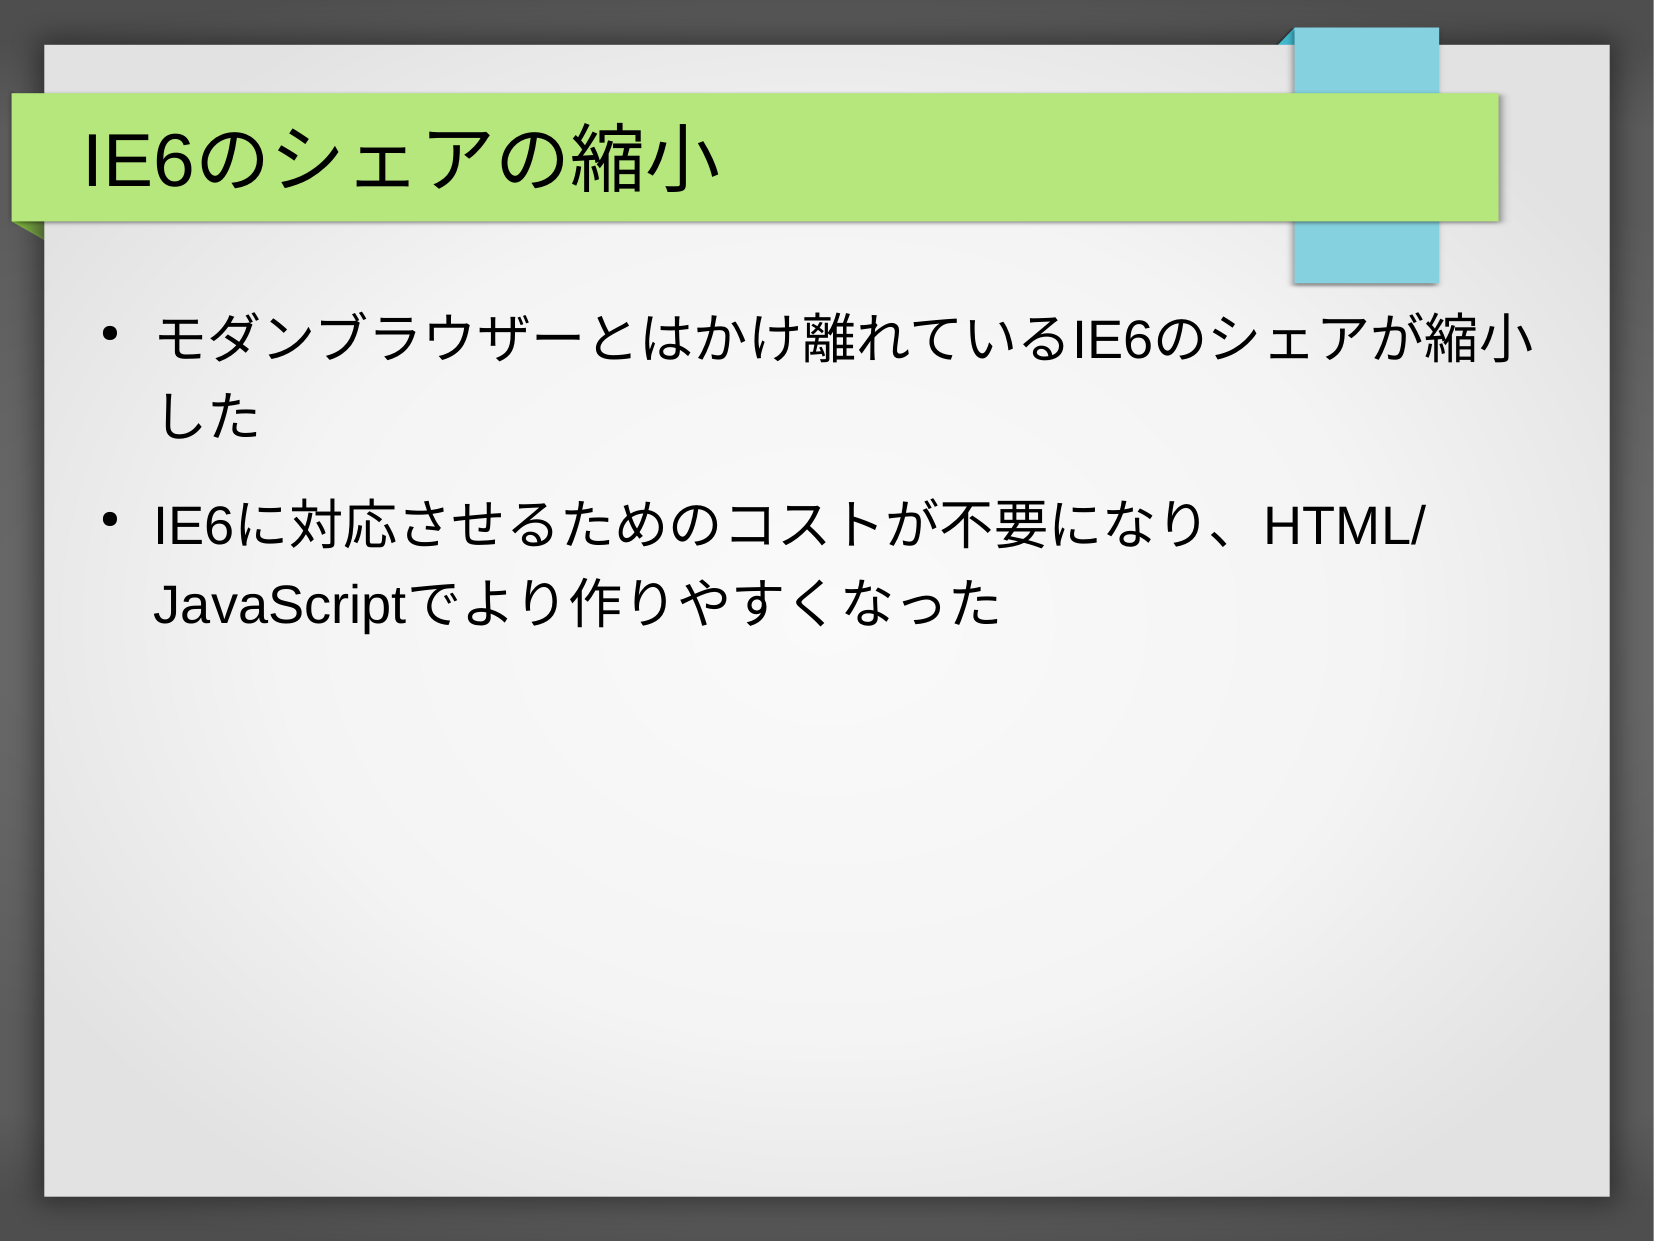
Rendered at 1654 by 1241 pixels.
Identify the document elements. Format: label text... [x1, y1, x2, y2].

picture [0, 0, 1654, 1241]
title IE6のシェアの縮小 [82, 94, 1264, 213]
list モダンブラウザーとはかけ離れているIE6のシェアが縮小した IE6に対応させるためのコストが不要になり、HTML/JavaScriptでより作りやすくなった [82, 295, 1571, 1015]
